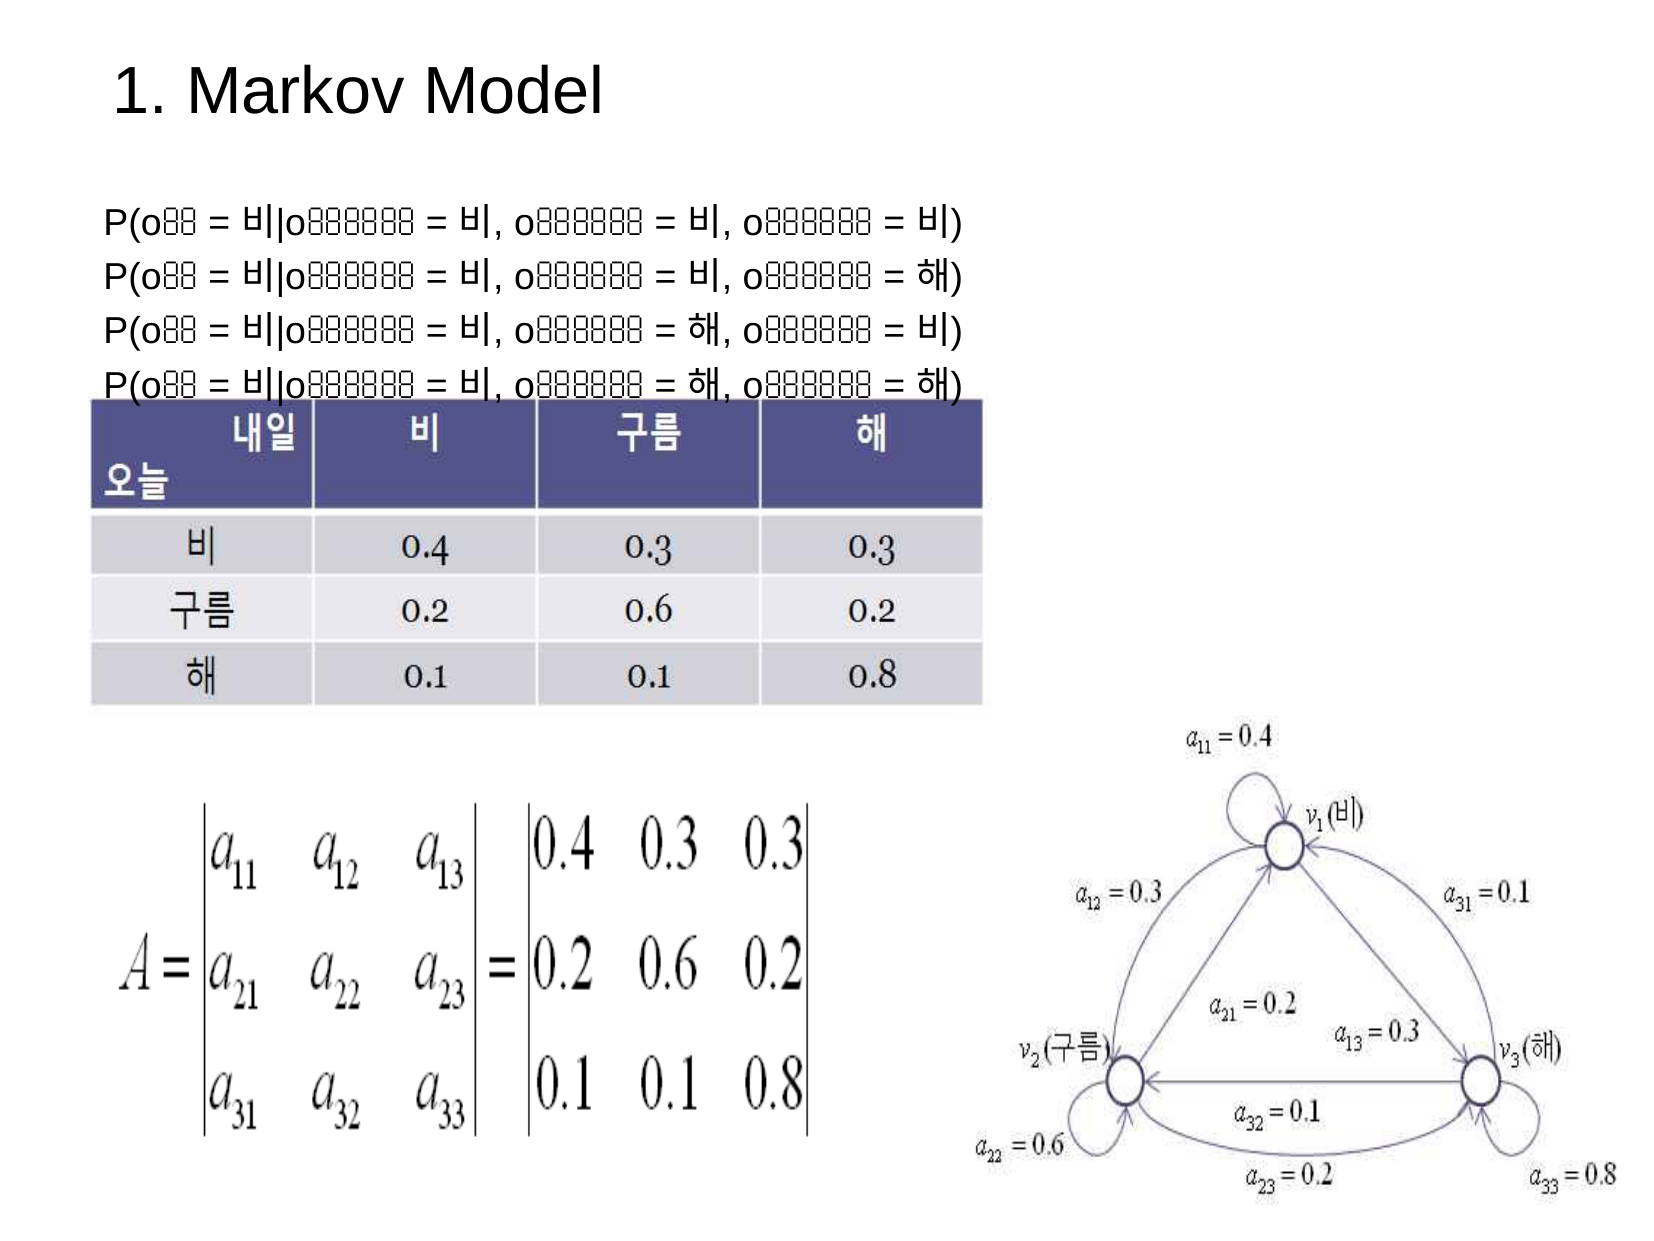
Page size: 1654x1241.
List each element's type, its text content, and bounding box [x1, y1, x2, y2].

picture [290, 391, 300, 396]
text_box P(o = 비|o = 비, o = 비, o = 비) P(o = 비|o = 비, o = 비, o = 해) P(o = 비|o = 비, o = 해, o = 비) P(o = 비|o = 비, o = 해, o = 해) [88, 184, 1034, 373]
picture [747, 391, 757, 396]
text_box 1. Markov Model [112, 33, 1241, 148]
picture [88, 772, 826, 1159]
picture [145, 391, 155, 396]
picture [88, 391, 1625, 1211]
picture [519, 391, 529, 396]
